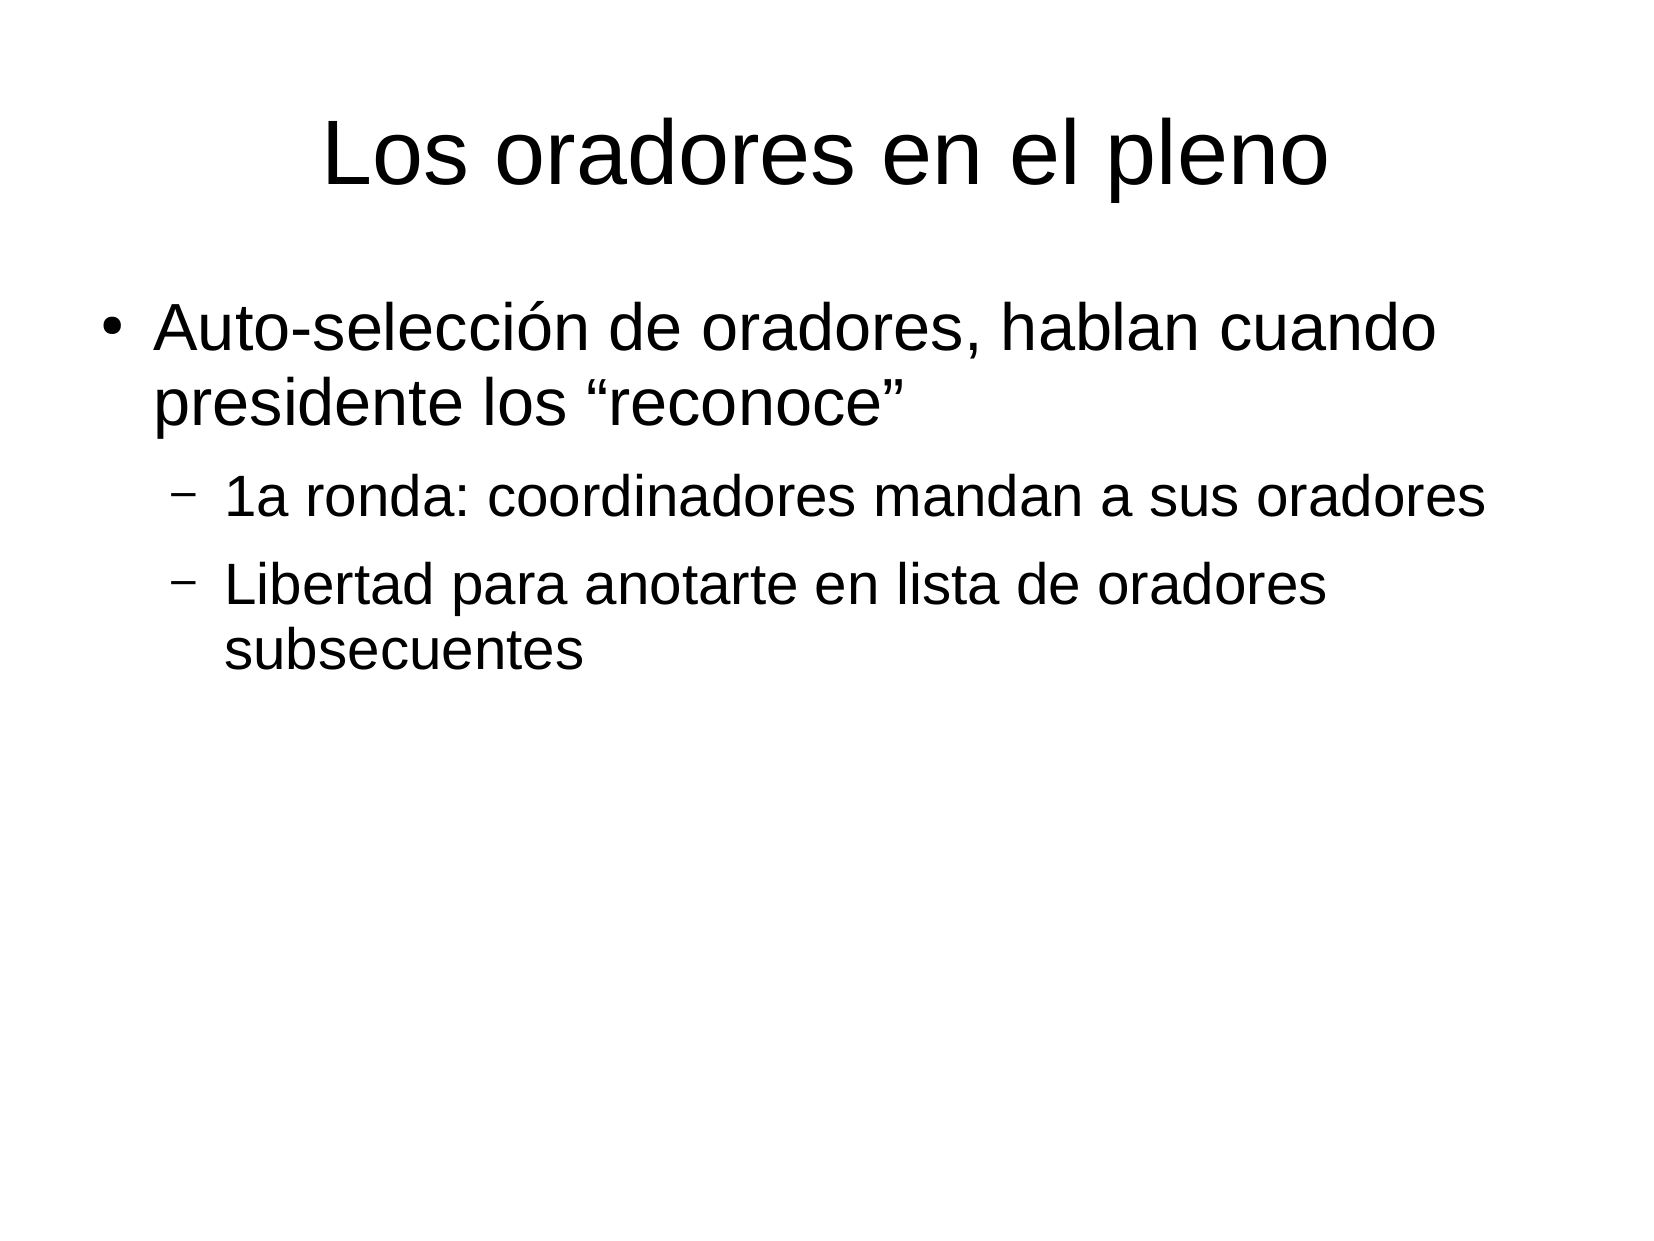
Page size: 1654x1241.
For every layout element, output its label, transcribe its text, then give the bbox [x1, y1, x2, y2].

list Auto-selección de oradores, hablan cuando presidente los “reconoce” 1a ronda: coordinadores mandan a sus oradores Libertad para anotarte en lista de oradores subsecuentes [82, 290, 1571, 1010]
title Los oradores en el pleno [82, 49, 1571, 257]
